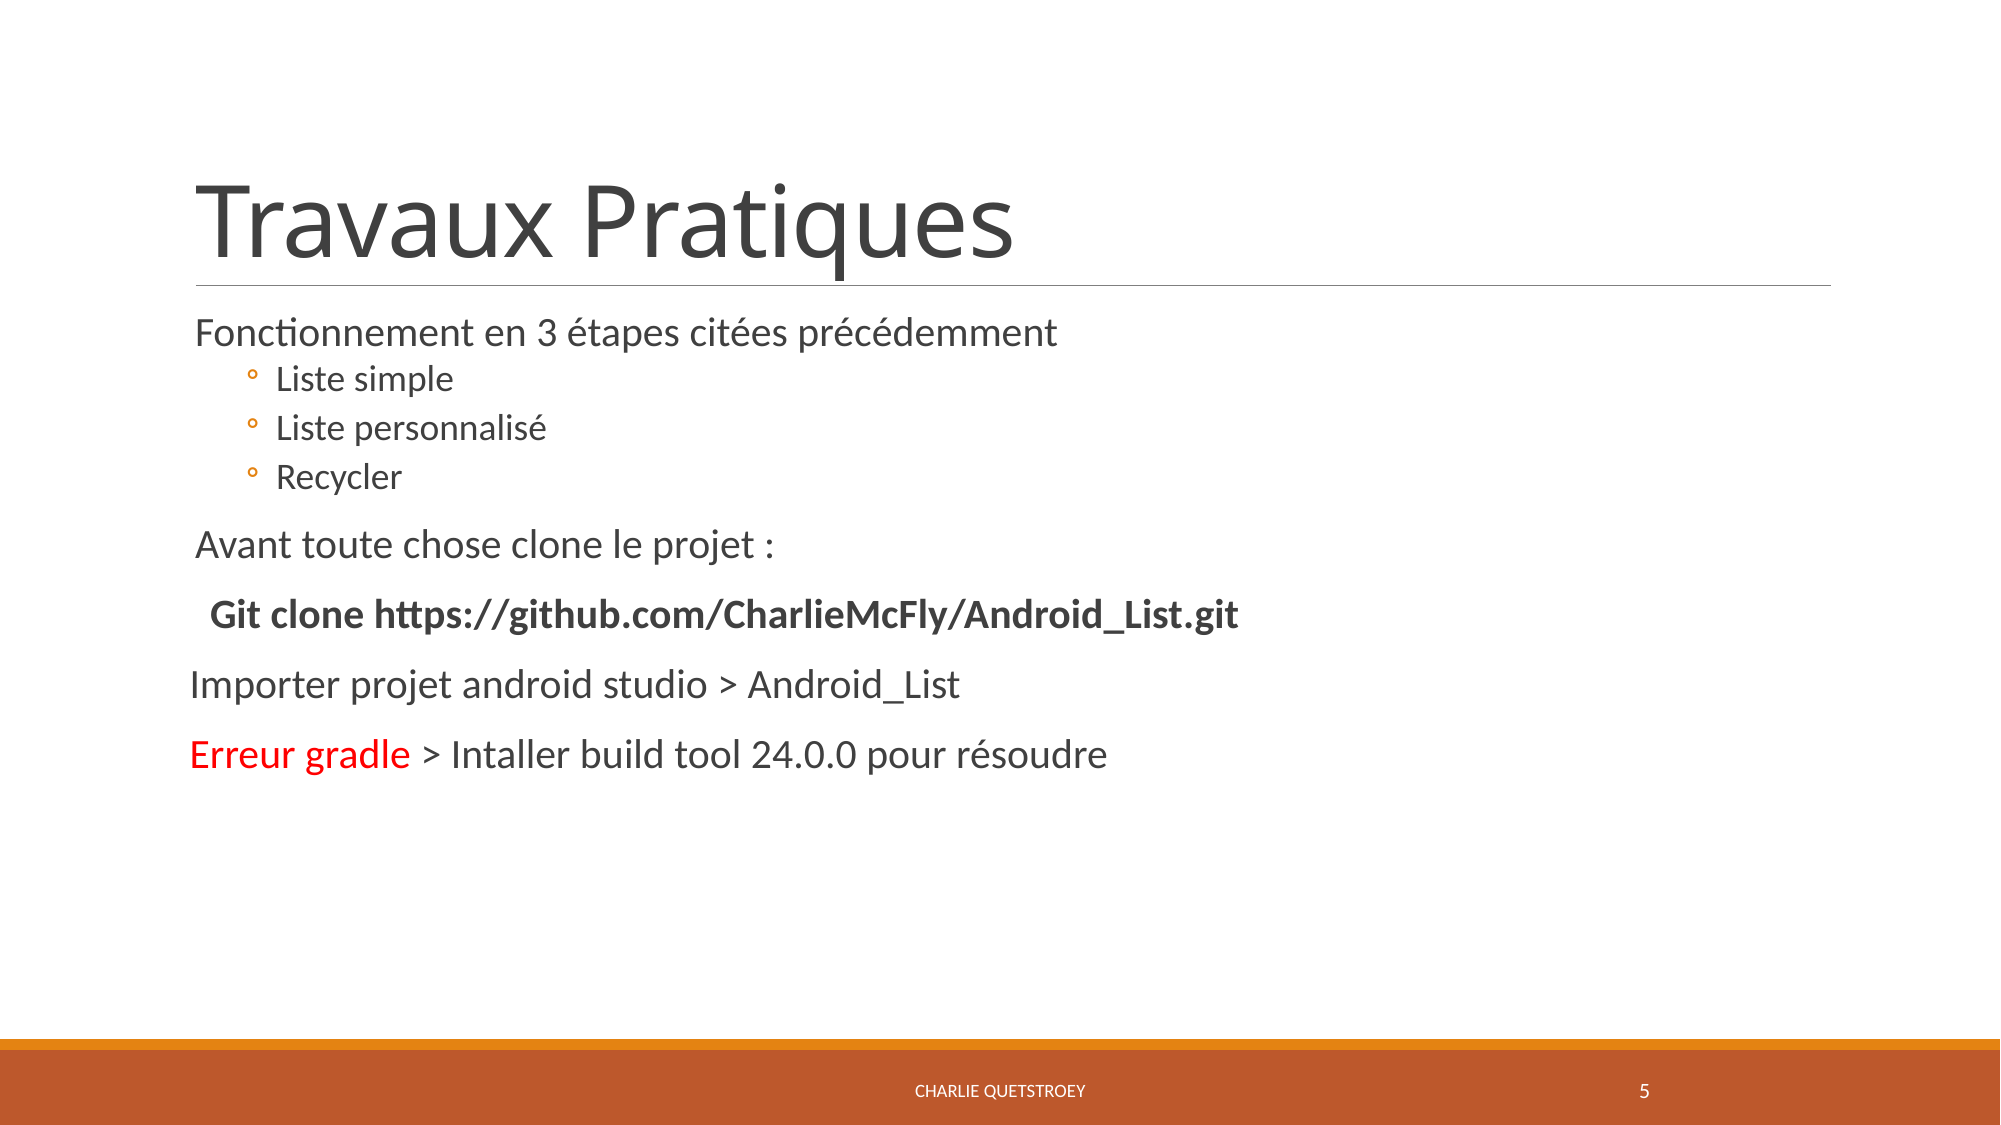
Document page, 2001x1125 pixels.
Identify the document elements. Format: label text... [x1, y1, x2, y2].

text_box Charlie Quetstroey [604, 1059, 1396, 1120]
title Travaux Pratiques [180, 47, 1831, 286]
text_box [1624, 1059, 1840, 1120]
list Fonctionnement en 3 étapes citées précédemment Liste simple Liste personnalisé Recycler Avant toute chose clone le projet : Git clone https://github.com/CharlieMcFly/Android_List.git Importer projet android studio > Android_List Erreur gradle > Intaller build tool 24.0.0 pour résoudre [180, 302, 1831, 963]
